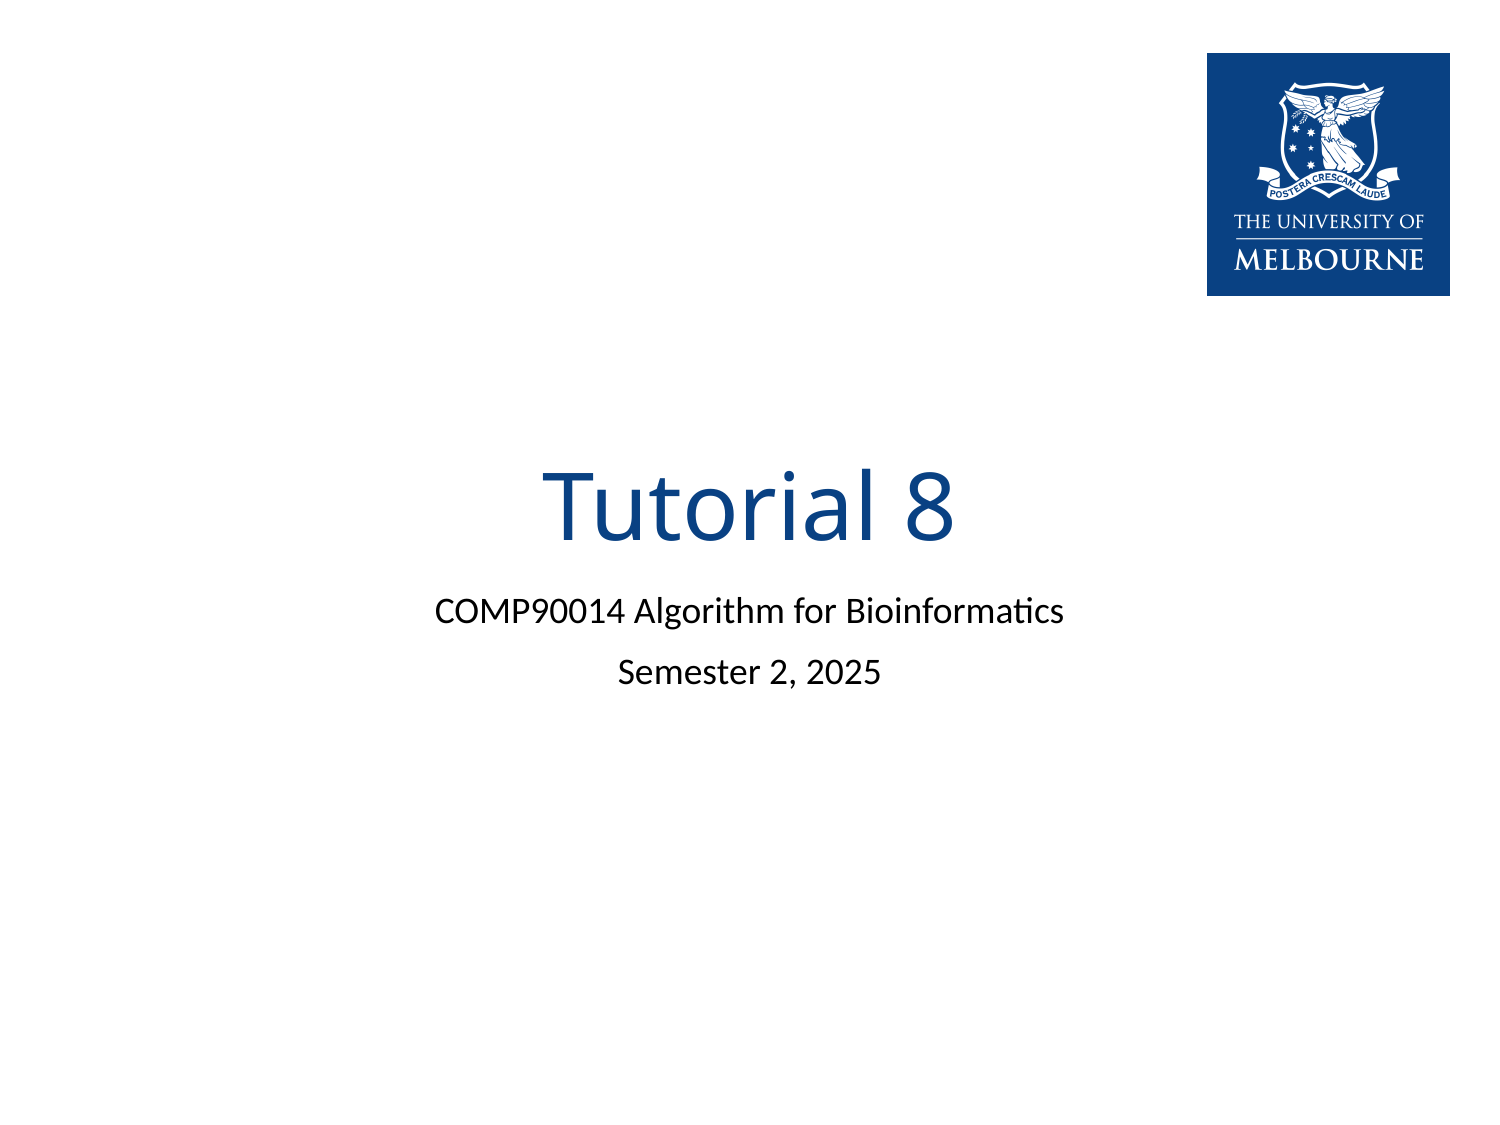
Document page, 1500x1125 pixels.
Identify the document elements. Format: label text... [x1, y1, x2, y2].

subtitle COMP90014 Algorithm for Bioinformatics Semester 2, 2025 [187, 583, 1313, 856]
picture [1207, 53, 1450, 296]
title Tutorial 8 [112, 282, 1388, 569]
